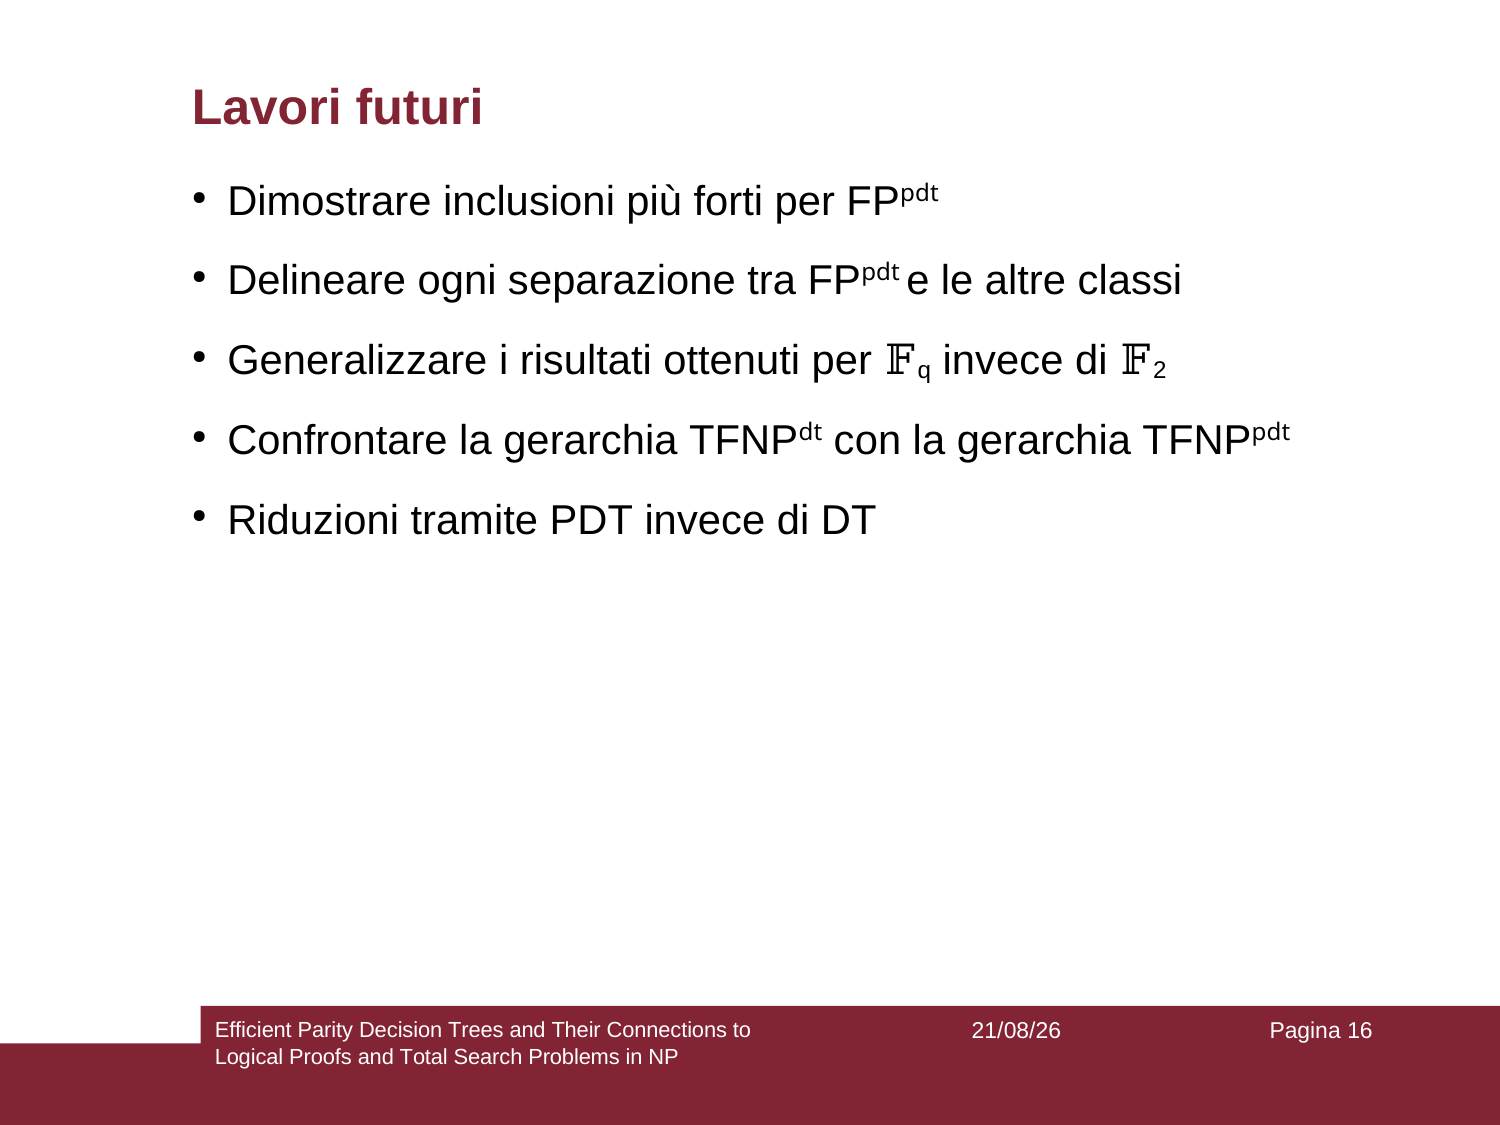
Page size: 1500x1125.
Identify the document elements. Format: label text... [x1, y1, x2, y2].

text_box Lavori futuri [177, 66, 1394, 151]
text_box Pagina <number> [1173, 1008, 1388, 1084]
text_box 24/10/24 [860, 1008, 1173, 1084]
text_box Dimostrare inclusioni più forti per FPpdt Delineare ogni separazione tra FPpdt e le altre classi Generalizzare i risultati ottenuti per 𝔽q invece di 𝔽2 Confrontare la gerarchia TFNPdt con la gerarchia TFNPpdt Riduzioni tramite PDT invece di DT [177, 165, 1392, 551]
text_box Efficient Parity Decision Trees and Their Connections to Logical Proofs and Total Search Problems in NP [200, 1008, 768, 1084]
